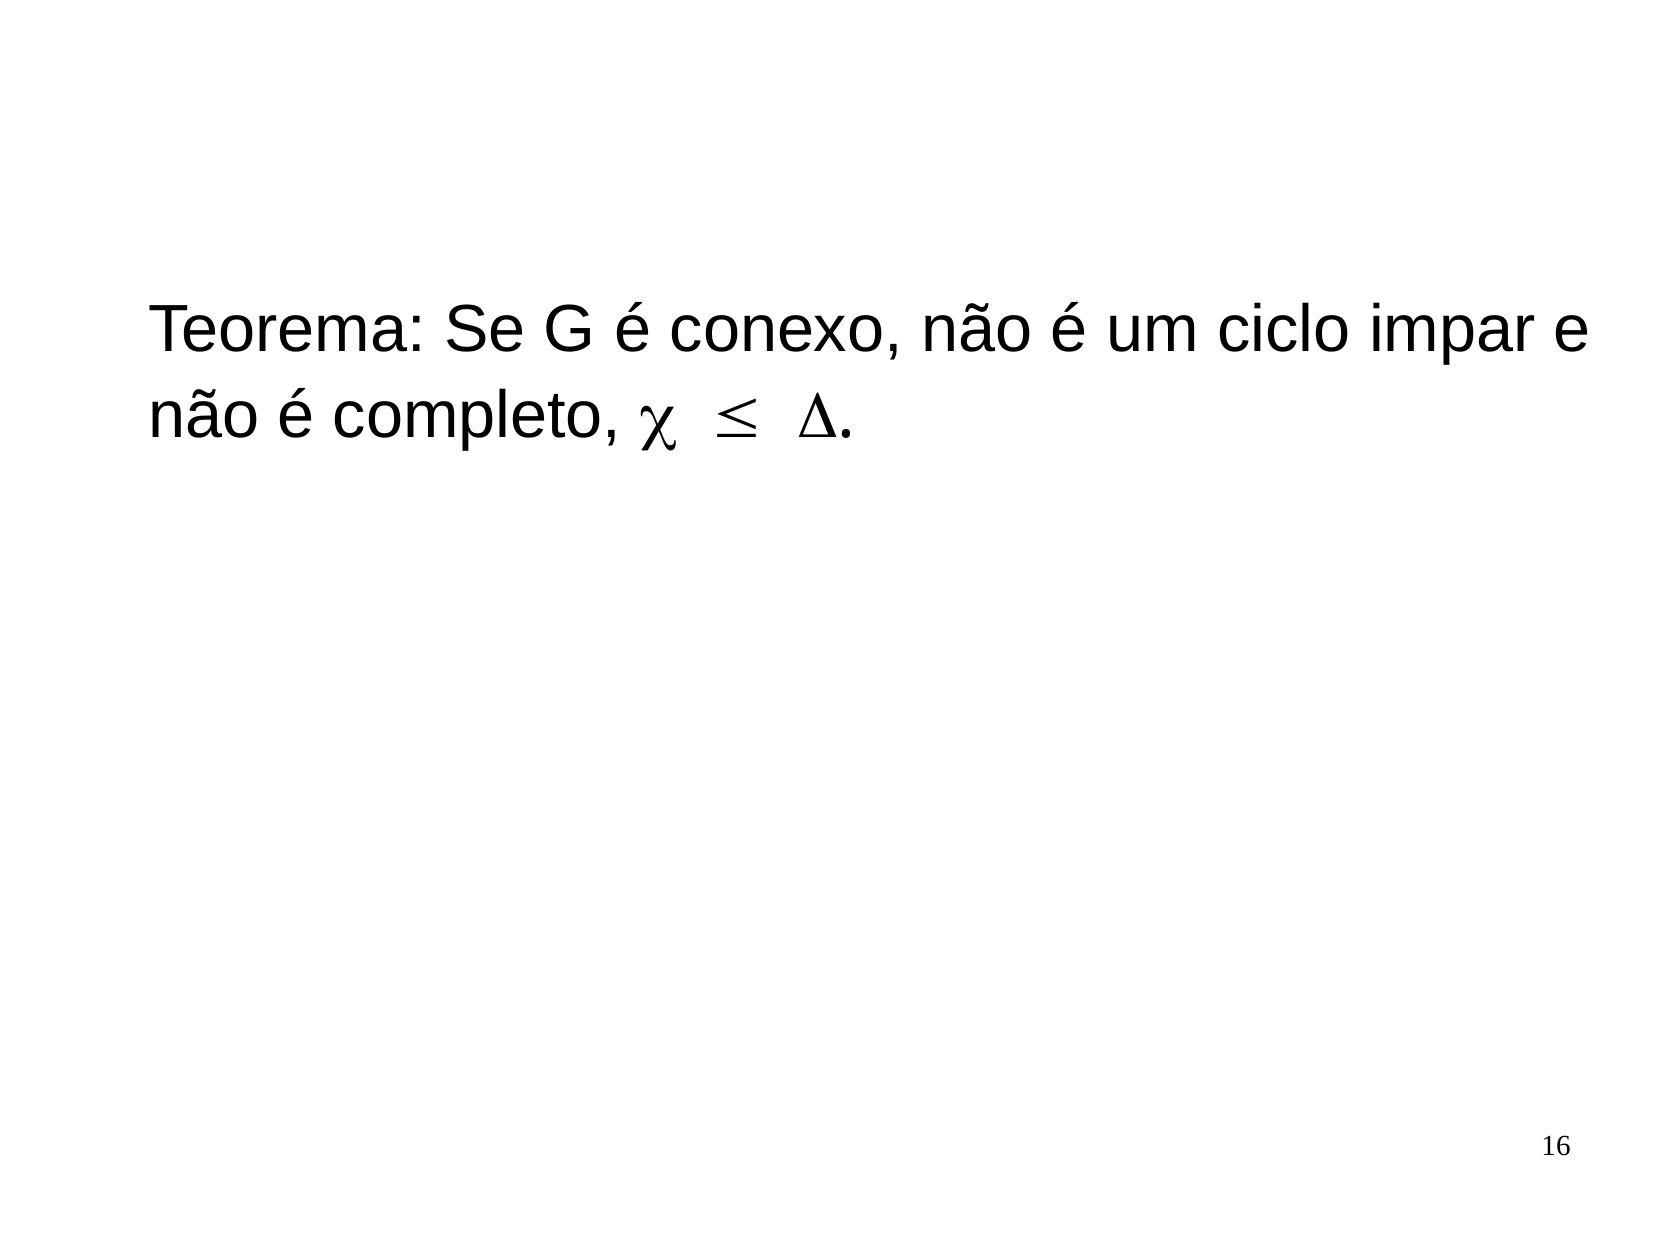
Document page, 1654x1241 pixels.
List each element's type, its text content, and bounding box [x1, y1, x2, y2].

list Teorema: Se G é conexo, não é um ciclo impar e não é completo,  . [148, 289, 1595, 1004]
